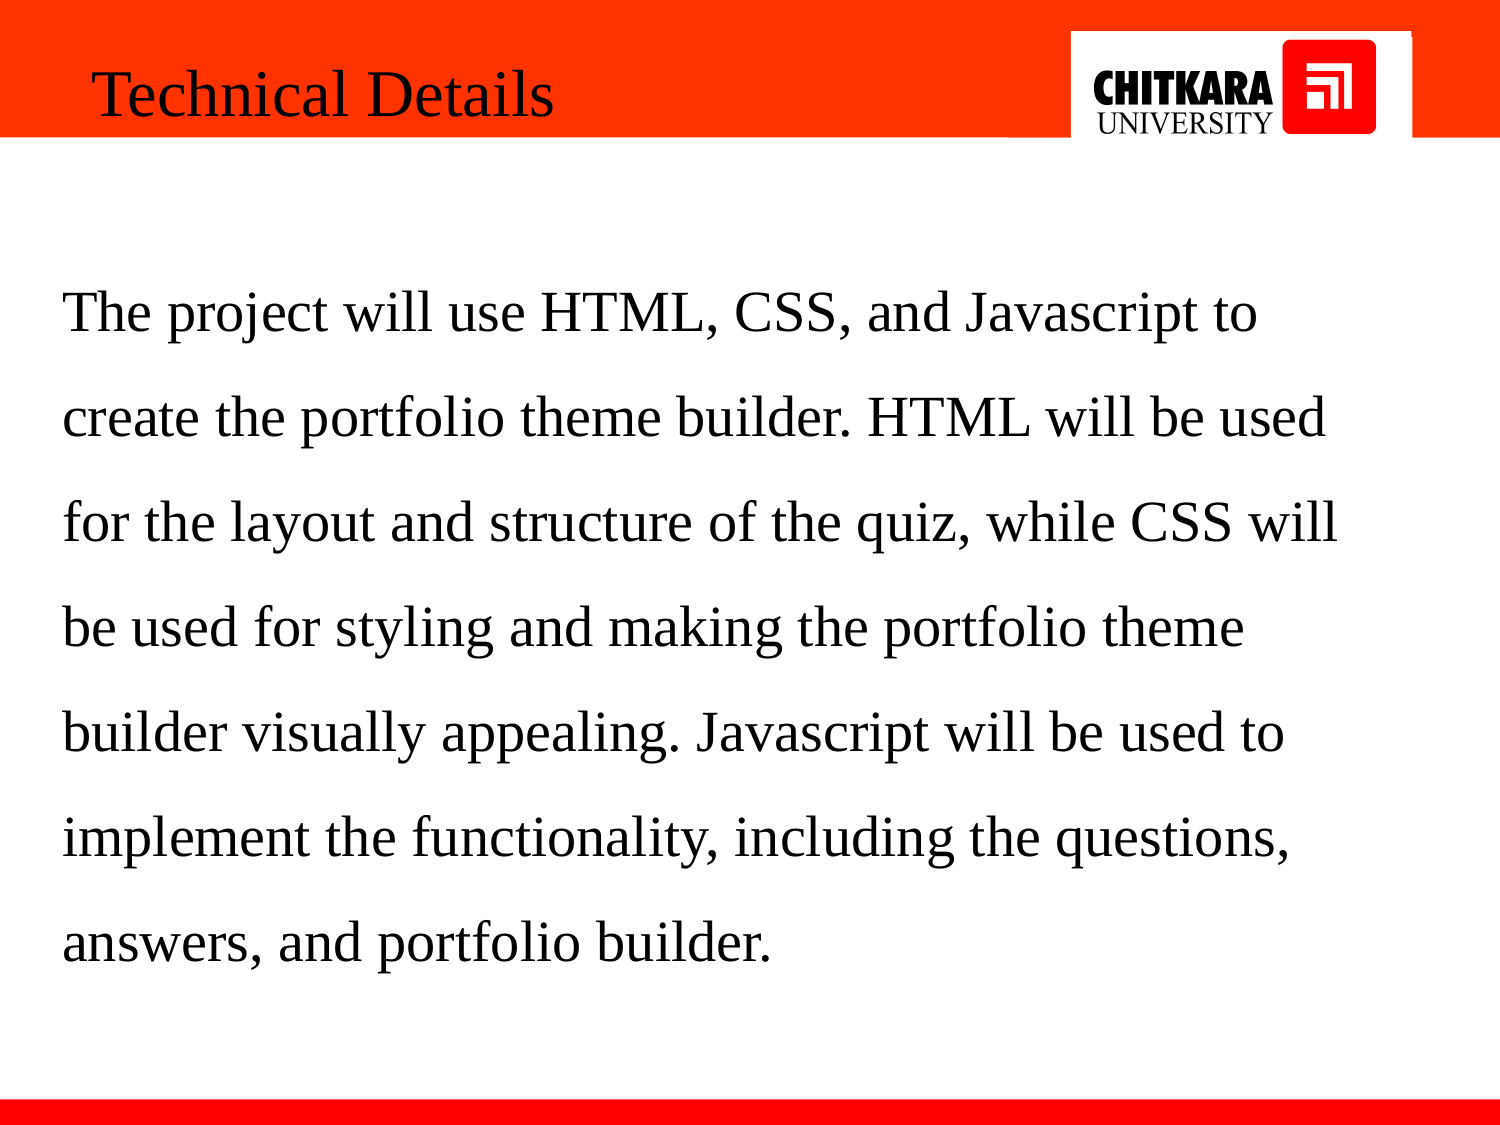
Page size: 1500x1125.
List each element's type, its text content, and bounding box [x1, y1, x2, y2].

text_box The project will use HTML, CSS, and Javascript to create the portfolio theme builder. HTML will be used for the layout and structure of the quiz, while CSS will be used for styling and making the portfolio theme builder visually appealing. Javascript will be used to implement the functionality, including the questions, answers, and portfolio builder. [47, 230, 1383, 981]
text_box Technical Details [76, 42, 963, 138]
picture [1074, 37, 1391, 138]
